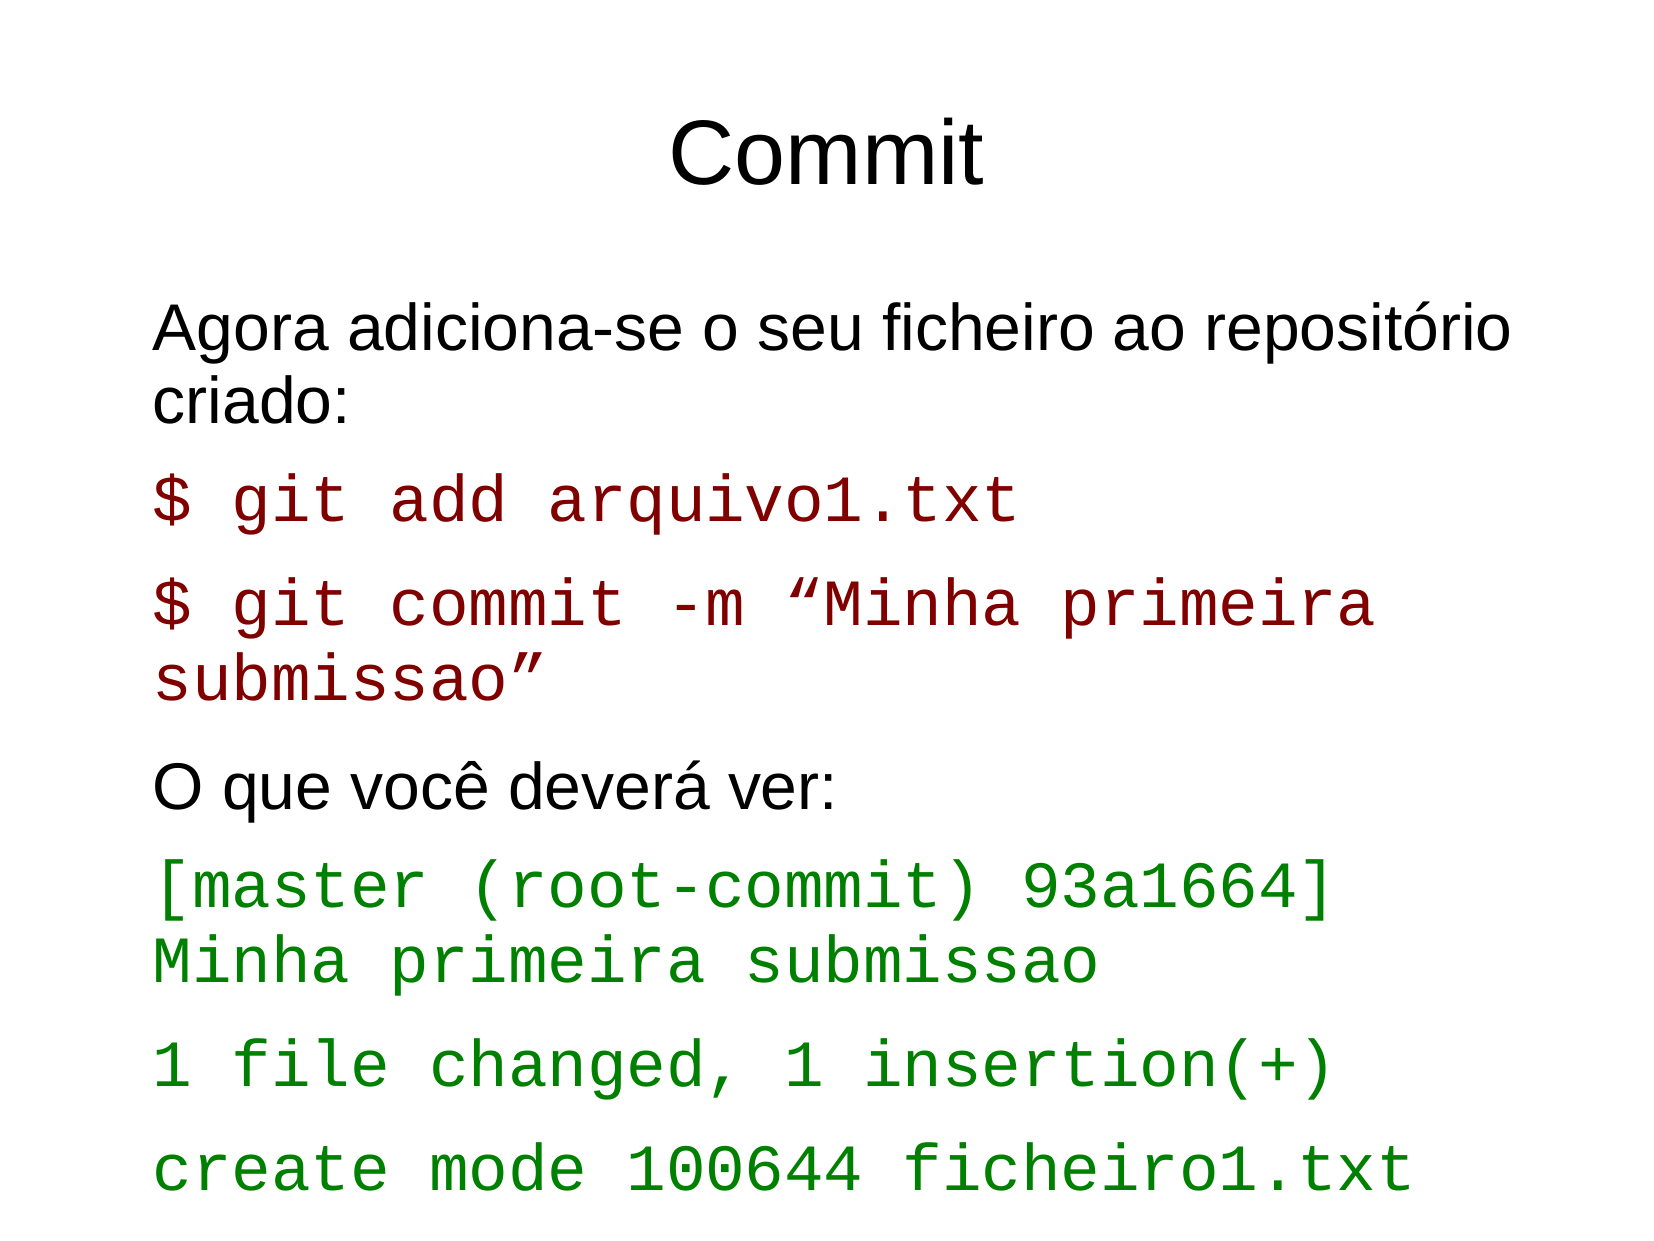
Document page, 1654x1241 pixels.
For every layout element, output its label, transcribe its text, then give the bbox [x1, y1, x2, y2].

list Agora adiciona-se o seu ficheiro ao repositório criado: $ git add arquivo1.txt $ git commit -m “Minha primeira submissao” O que você deverá ver: [master (root-commit) 93a1664] Minha primeira submissao 1 file changed, 1 insertion(+) create mode 100644 ficheiro1.txt [82, 290, 1538, 1217]
title Commit [82, 49, 1571, 257]
